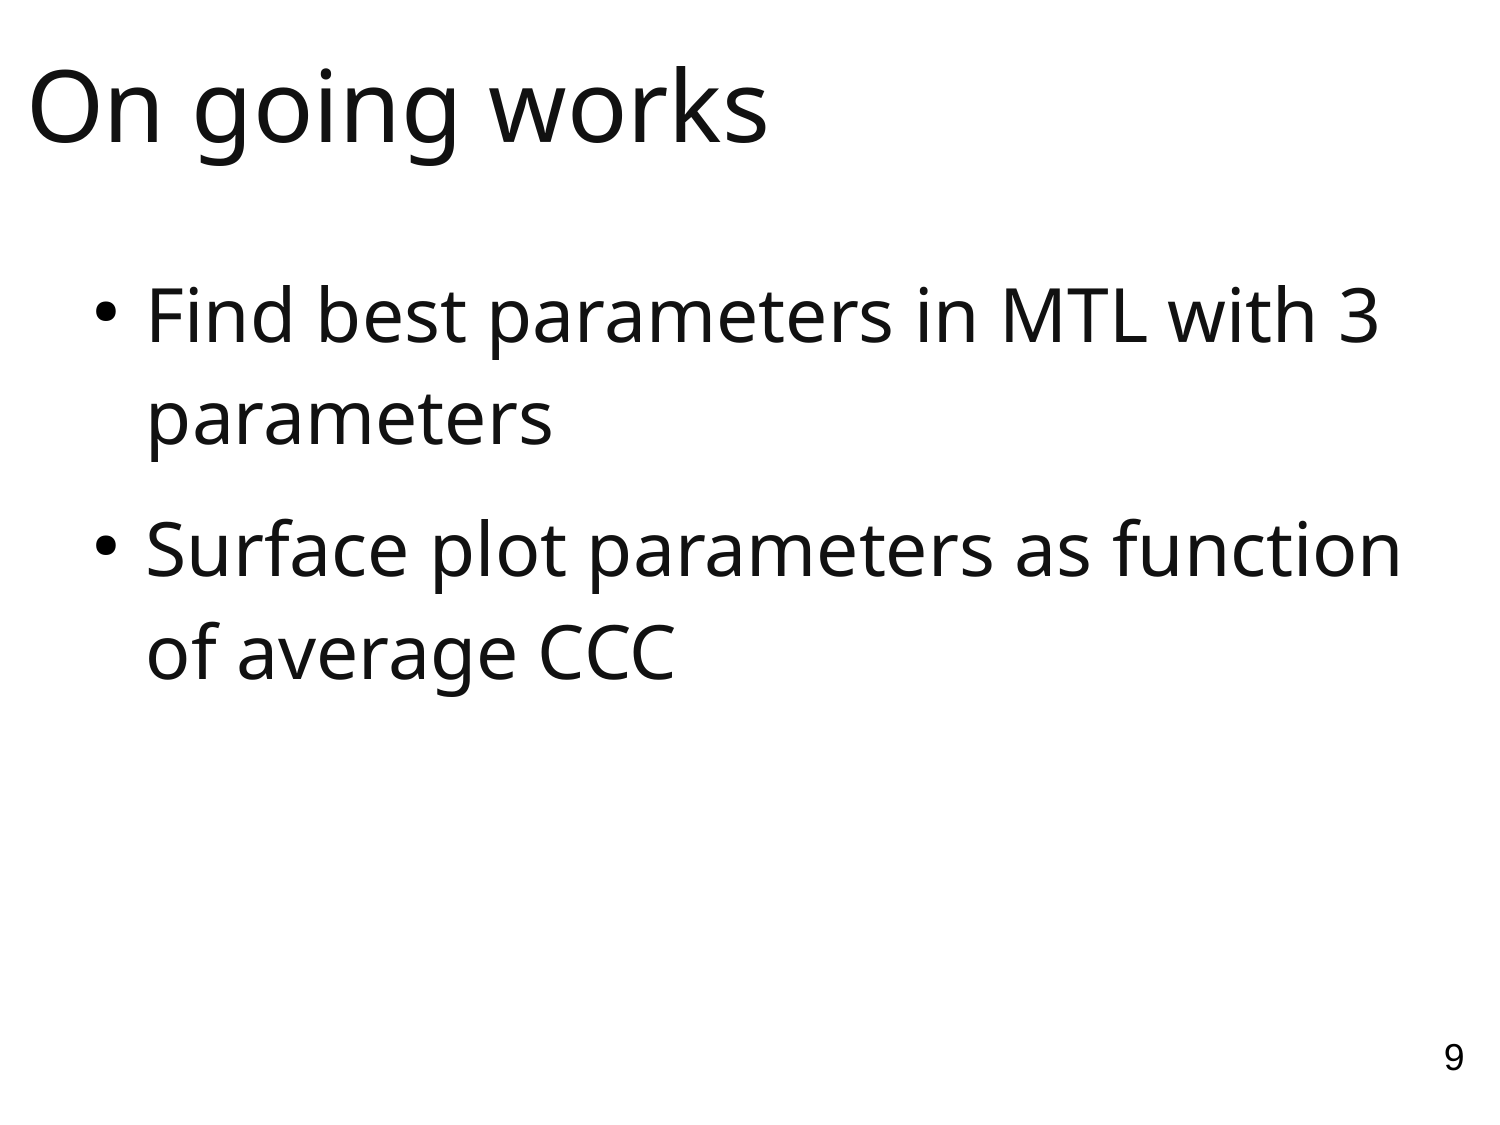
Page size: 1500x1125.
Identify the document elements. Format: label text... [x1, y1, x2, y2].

list Find best parameters in MTL with 3 parameters Surface plot parameters as function of average CCC [75, 262, 1425, 1030]
title On going works [0, 0, 1500, 207]
